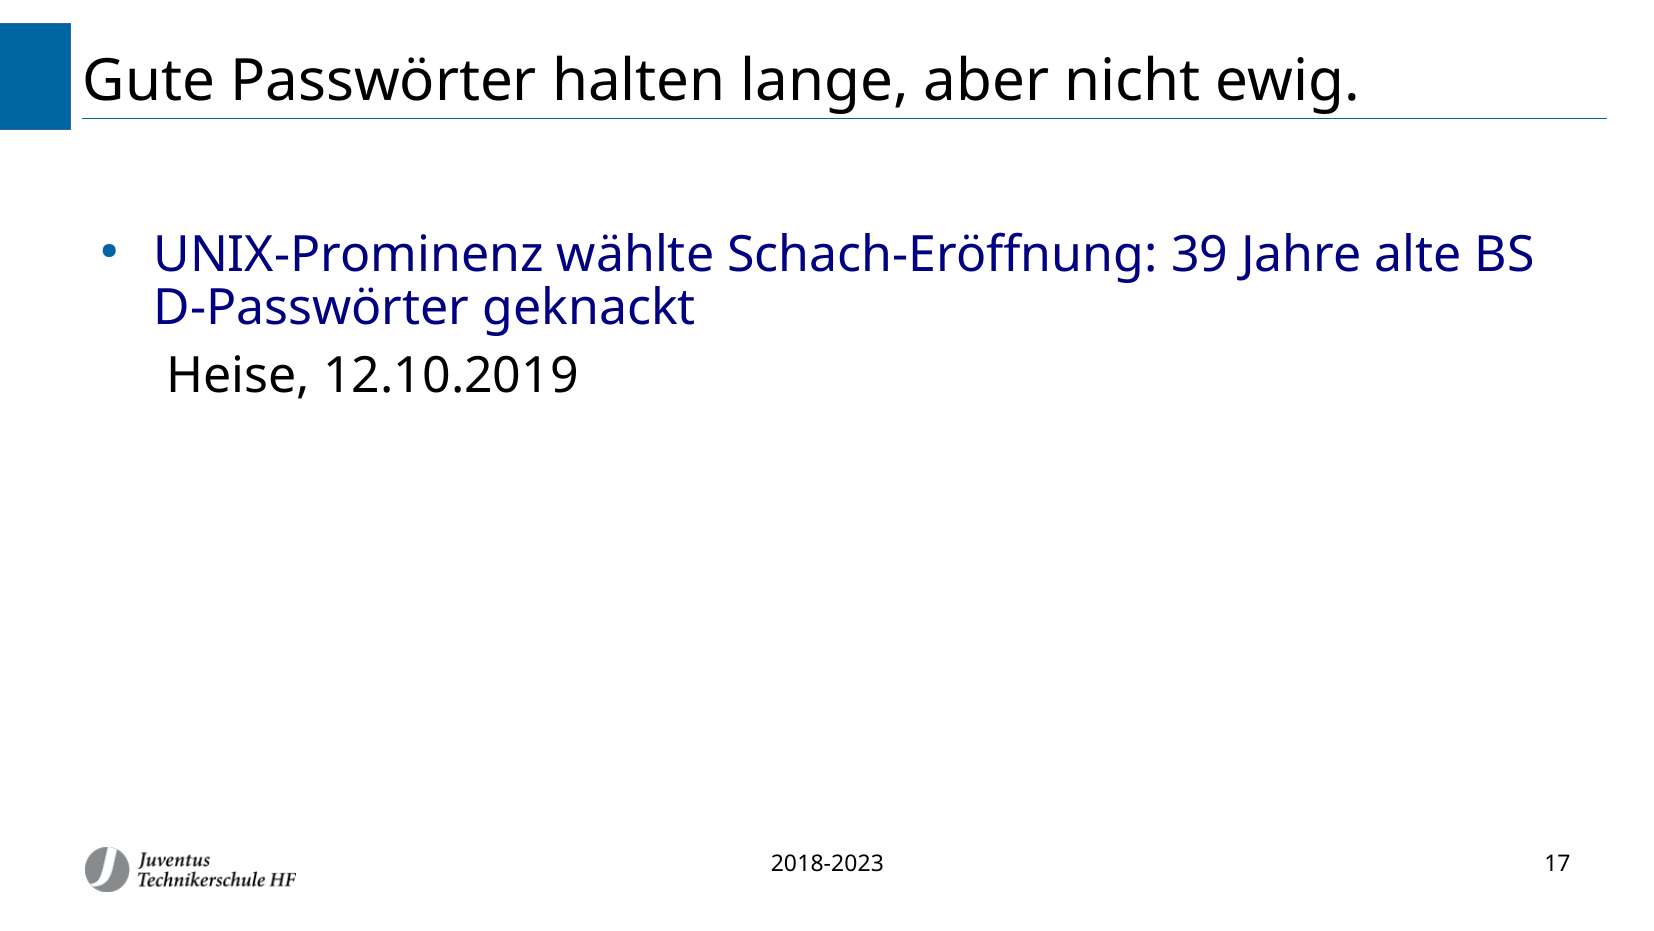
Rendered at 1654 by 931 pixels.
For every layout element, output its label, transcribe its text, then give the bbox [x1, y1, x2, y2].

title Gute Passwörter halten lange, aber nicht ewig. [82, 37, 1571, 119]
list UNIX-Prominenz wählte Schach-Eröffnung: 39 Jahre alte BSD-Passwörter geknackt Heise, 12.10.2019 [82, 217, 1571, 758]
picture [85, 847, 296, 892]
